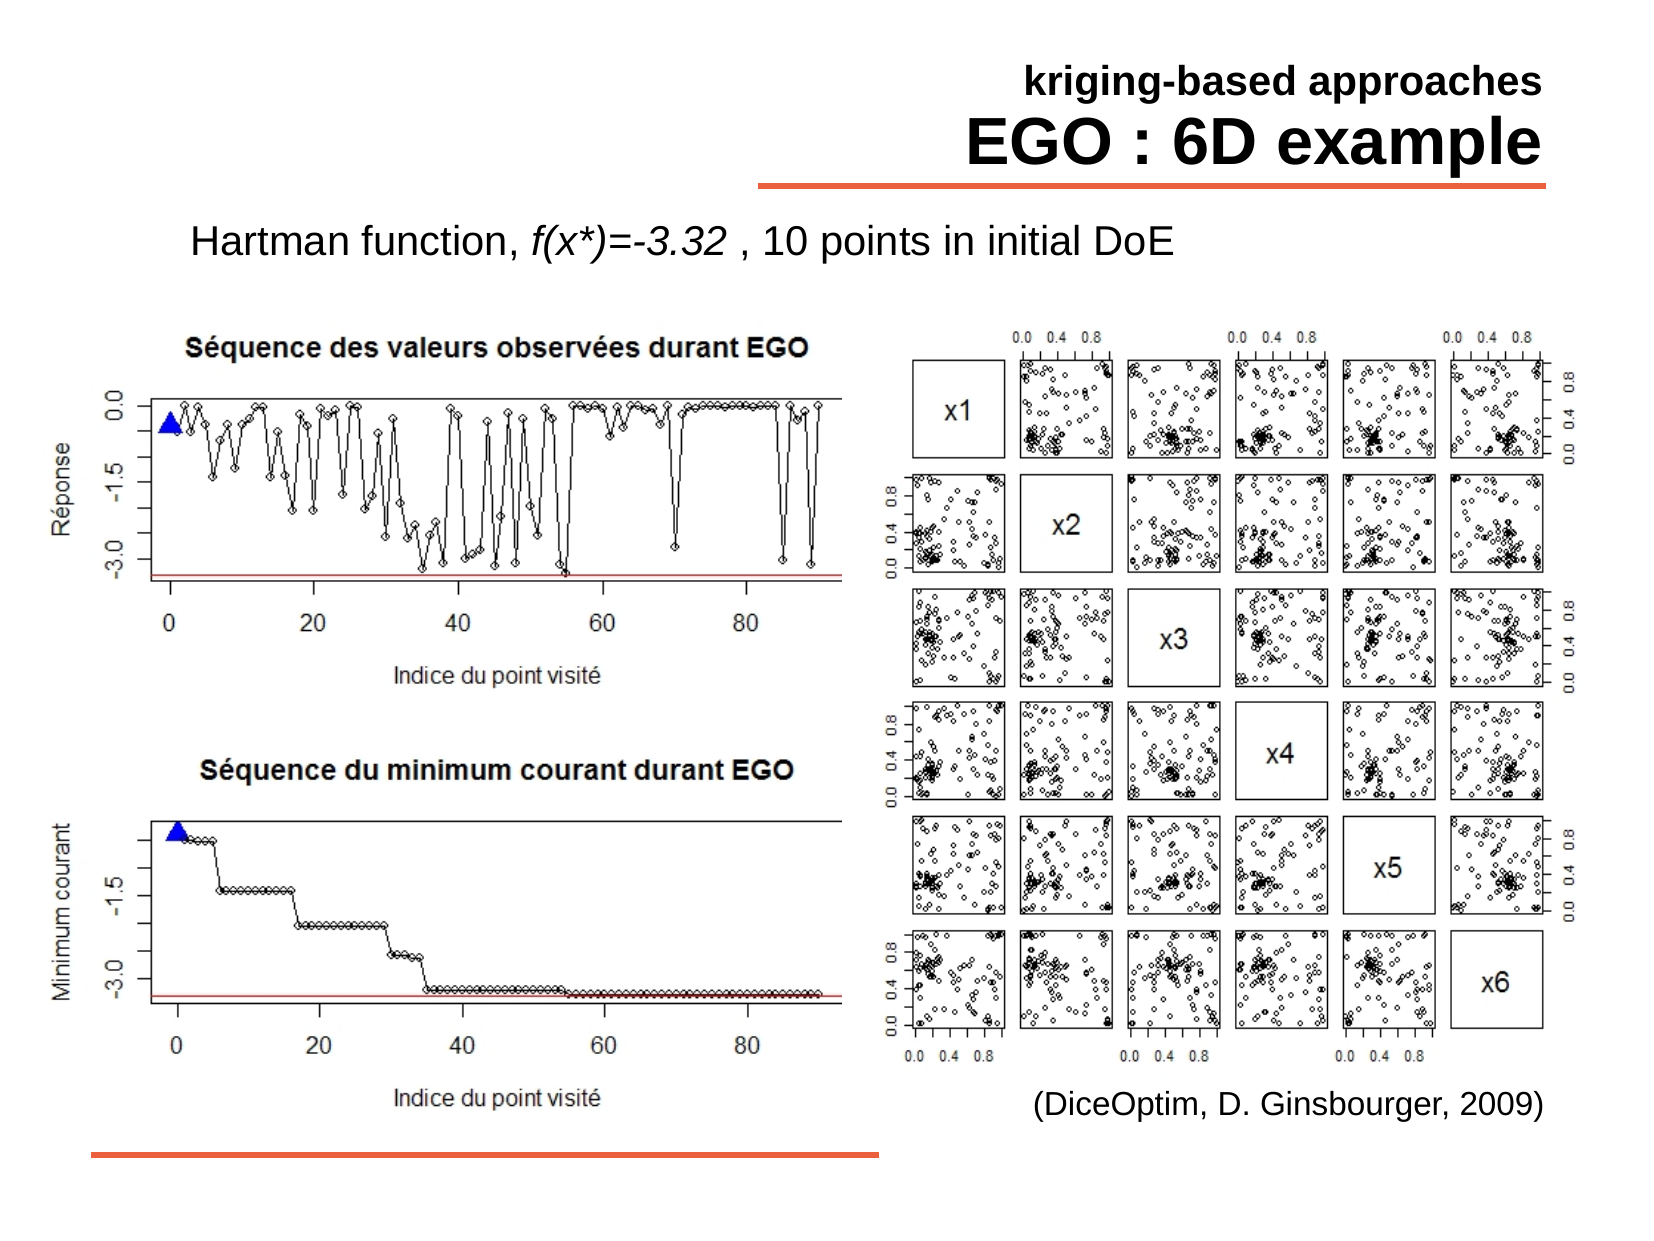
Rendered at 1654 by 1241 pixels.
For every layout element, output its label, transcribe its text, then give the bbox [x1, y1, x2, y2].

picture [43, 285, 1614, 1138]
text_box kriging-based approaches EGO : 6D example [730, 50, 1558, 262]
text_box Hartman function, f(x*)=-3.32 , 10 points in initial DoE [175, 210, 1439, 316]
text_box (DiceOptim, D. Ginsbourger, 2009) [1018, 1077, 1640, 1130]
